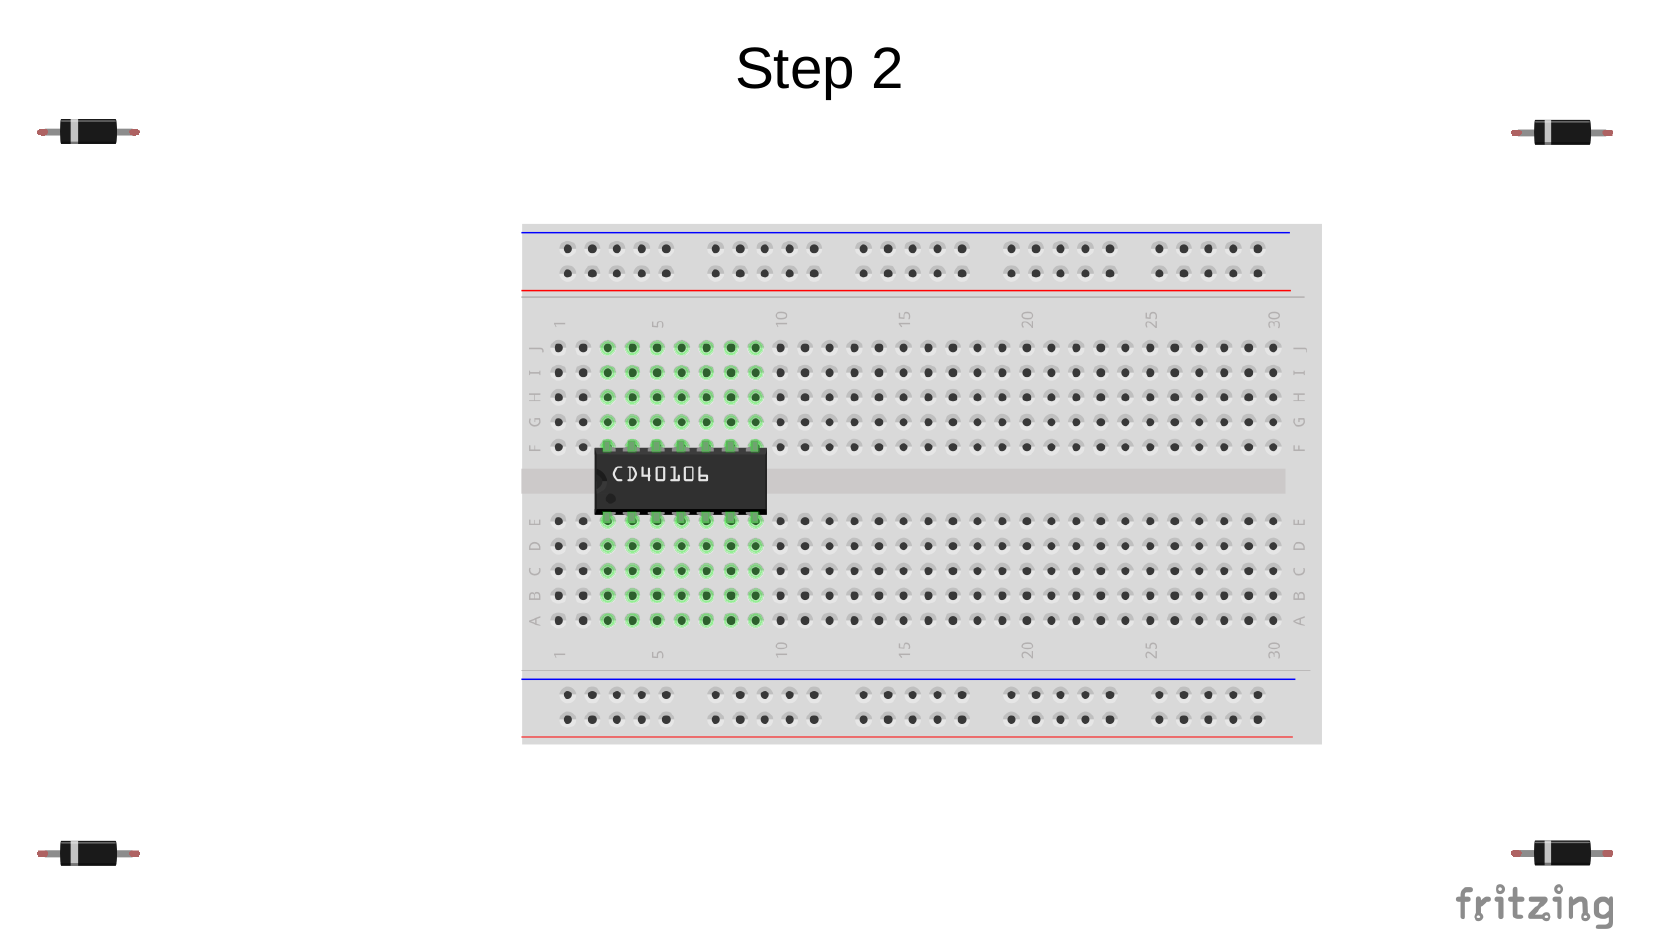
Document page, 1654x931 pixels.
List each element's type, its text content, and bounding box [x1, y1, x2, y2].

picture [37, 119, 1613, 929]
title Step 2 [79, 31, 1561, 104]
